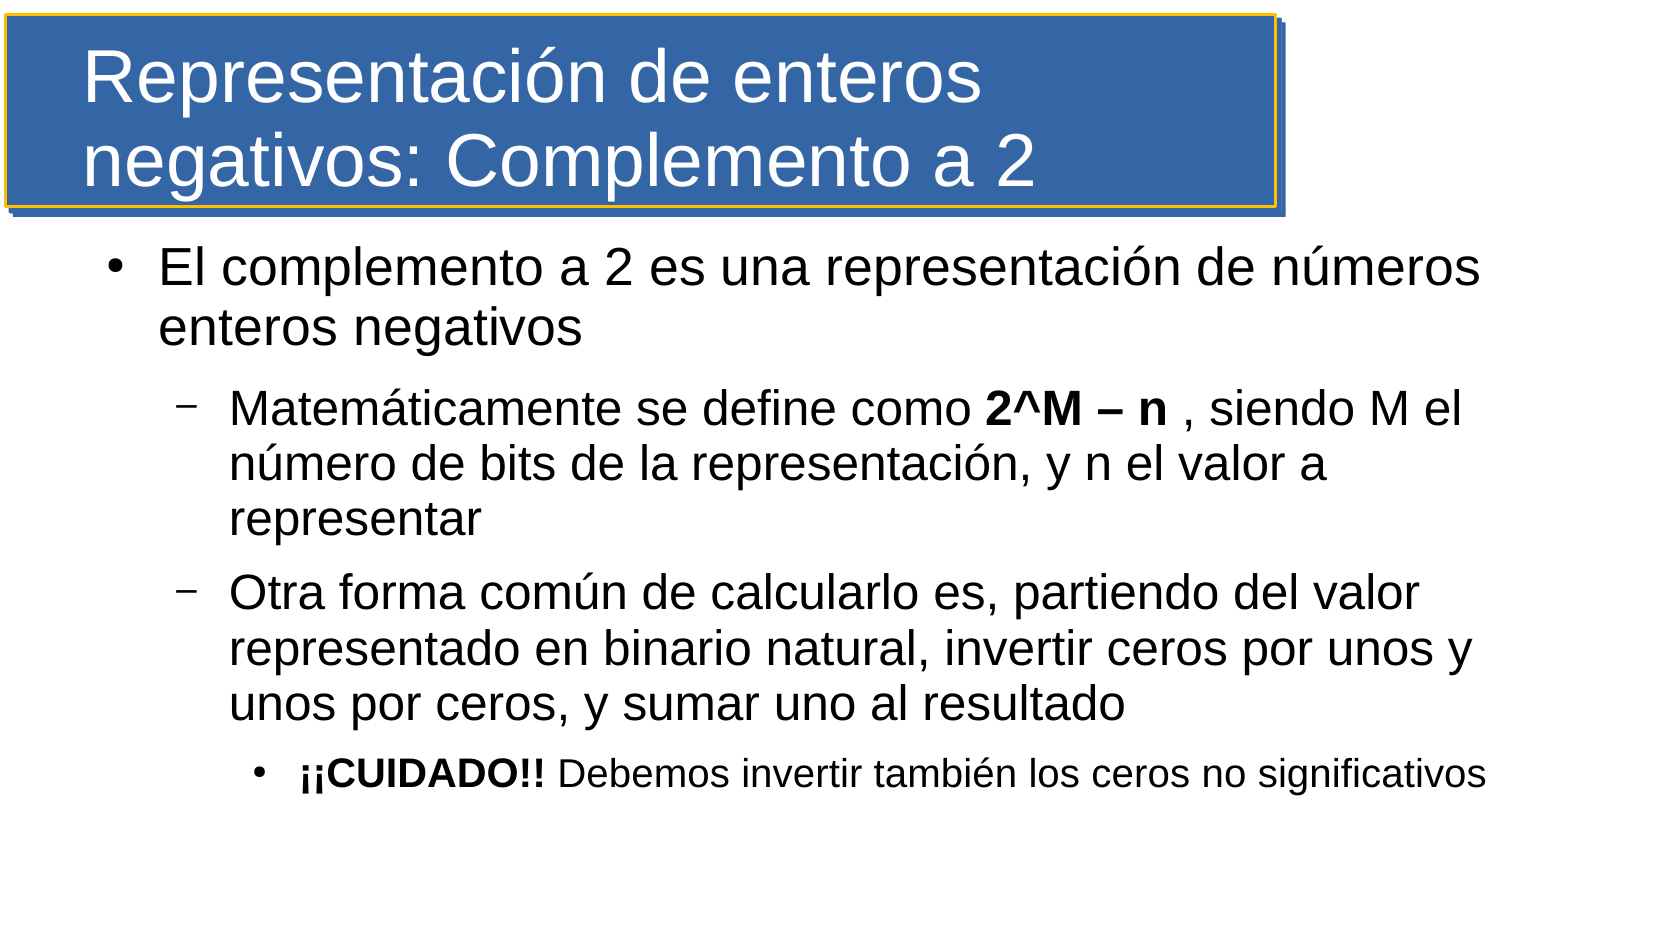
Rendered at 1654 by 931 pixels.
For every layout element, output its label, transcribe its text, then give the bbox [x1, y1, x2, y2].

title Representación de enteros negativos: Complemento a 2 [82, 34, 1235, 203]
list El complemento a 2 es una representación de números enteros negativos Matemáticamente se define como 2^M – n , siendo M el número de bits de la representación, y n el valor a representar Otra forma común de calcularlo es, partiendo del valor representado en binario natural, invertir ceros por unos y unos por ceros, y sumar uno al resultado ¡¡CUIDADO!! Debemos invertir también los ceros no significativos [88, 236, 1565, 798]
